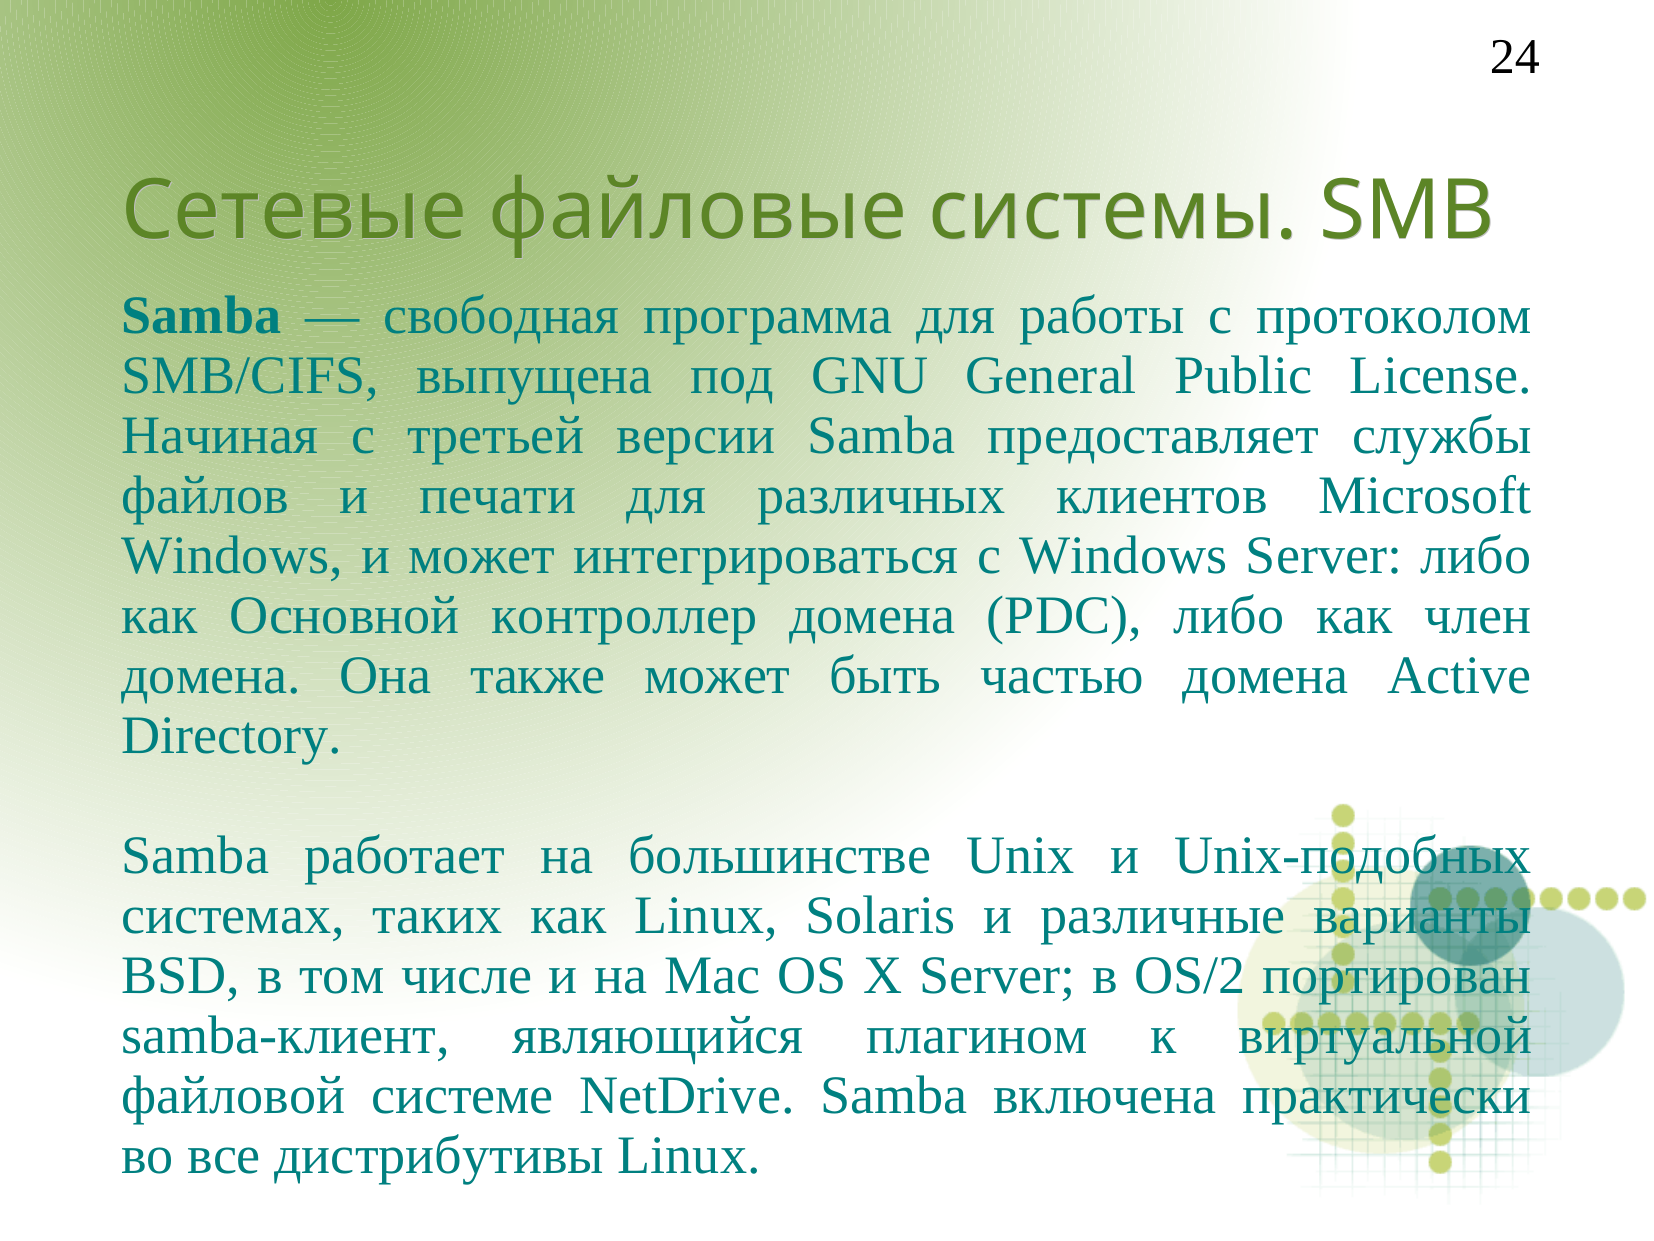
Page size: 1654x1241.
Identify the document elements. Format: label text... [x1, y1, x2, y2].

picture [1224, 792, 1654, 1211]
subtitle Samba — свободная программа для работы с протоколом SMB/CIFS, выпущена под GNU General Public License. Начиная с третьей версии Samba предоставляет службы файлов и печати для различных клиентов Microsoft Windows, и может интегрироваться с Windows Server: либо как Основной контроллер домена (PDC), либо как член домена. Она также может быть частью домена Active Directory. Samba работает на большинстве Unix и Unix-подобных системах, таких как Linux, Solaris и различные варианты BSD, в том числе и на Mac OS X Server; в OS/2 портирован samba-клиент, являющийся плагином к виртуальной файловой системе NetDrive. Samba включена практически во все дистрибутивы Linux. [121, 277, 1534, 1194]
title Сетевые файловые системы. SMB [121, 102, 1534, 277]
text_box <номер> [1500, 29, 1654, 89]
